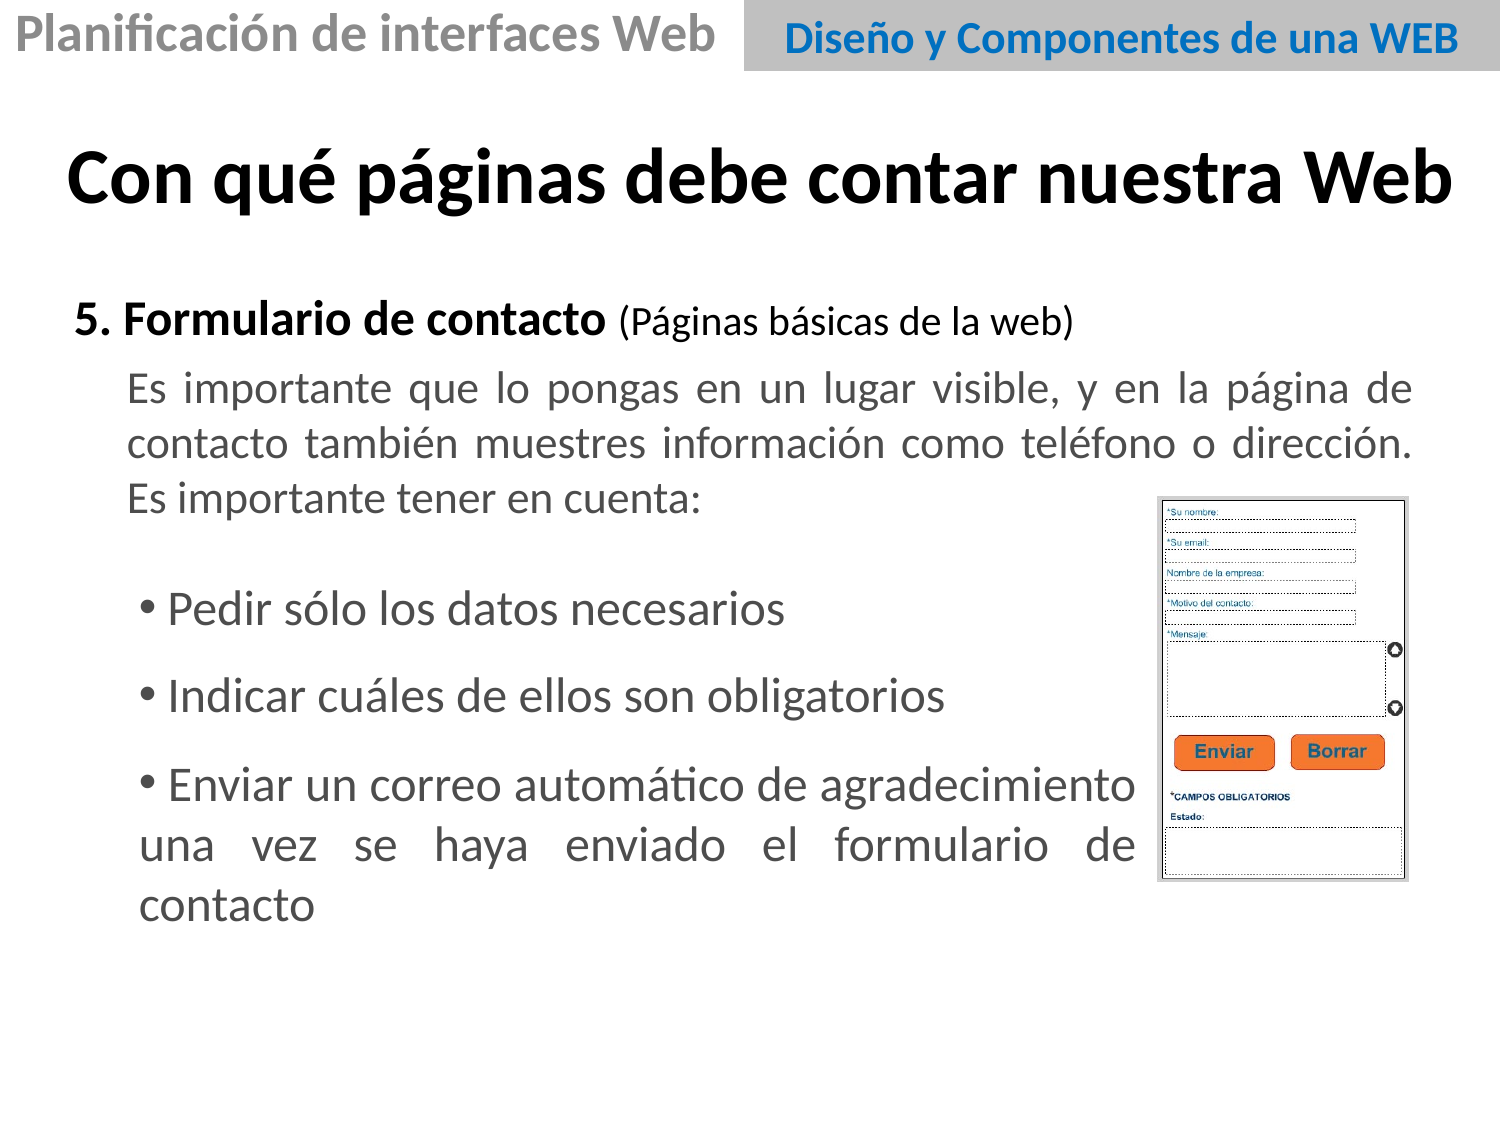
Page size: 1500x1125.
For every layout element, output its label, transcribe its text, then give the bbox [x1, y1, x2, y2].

title Planificación de interfaces Web [0, 0, 744, 60]
title Diseño y Componentes de una WEB [744, 0, 1500, 71]
picture [1157, 496, 1409, 882]
text_box Con qué páginas debe contar nuestra Web [23, 113, 1500, 230]
text_box Pedir sólo los datos necesarios [123, 568, 1058, 629]
text_box Indicar cuáles de ellos son obligatorios [123, 655, 1058, 744]
text_box 5. Formulario de contacto (Páginas básicas de la web) [58, 278, 1382, 354]
text_box Enviar un correo automático de agradecimiento una vez se haya enviado el formulario de contacto [123, 744, 1152, 894]
text_box Es importante que lo pongas en un lugar visible, y en la página de contacto también muestres información como teléfono o dirección. Es importante tener en cuenta: [112, 349, 1430, 545]
